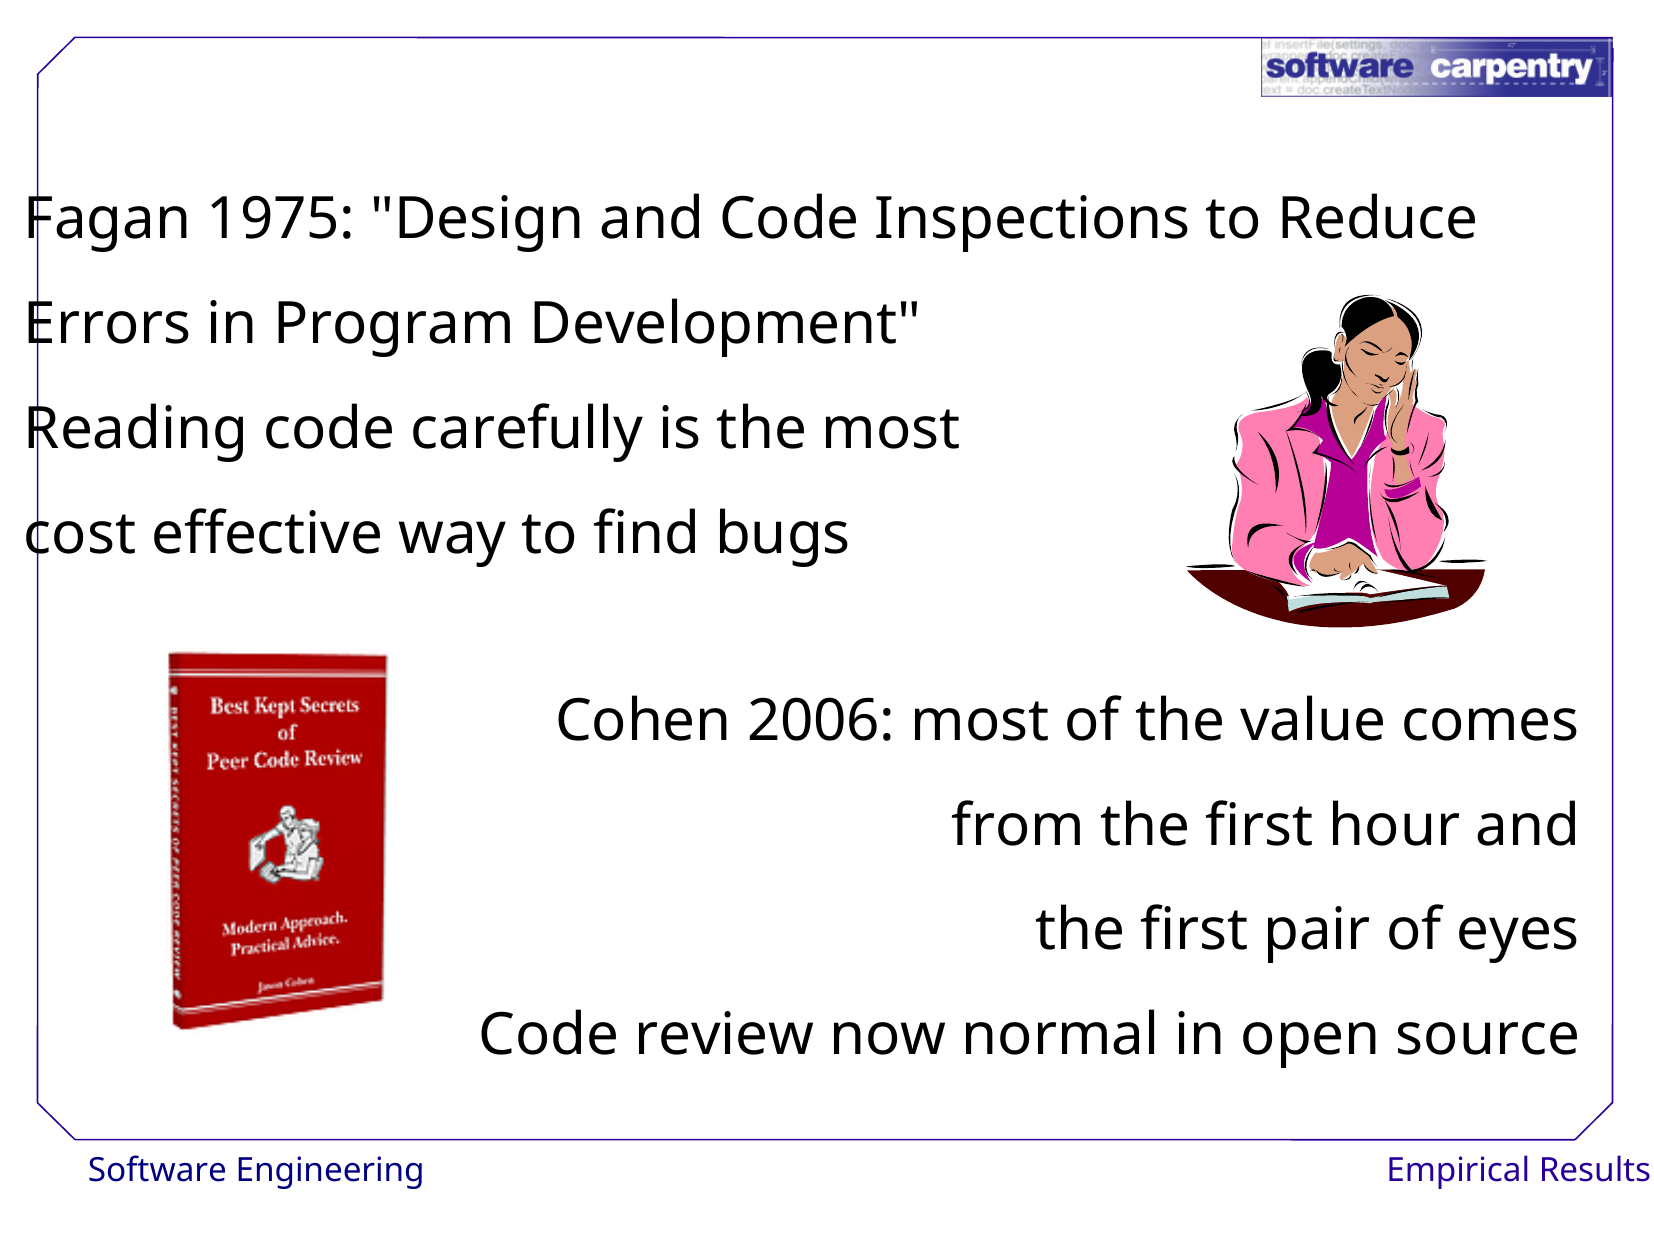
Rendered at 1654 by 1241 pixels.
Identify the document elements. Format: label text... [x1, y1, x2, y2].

picture [1185, 288, 1488, 668]
text_box Fagan 1975: "Design and Code Inspections to Reduce Errors in Program Development" Reading code carefully is the most cost effective way to find bugs [9, 137, 1644, 574]
picture [165, 648, 395, 1034]
picture [1261, 39, 1613, 97]
text_box Cohen 2006: most of the value comes from the first hour and the first pair of eyes Code review now normal in open source [313, 638, 1595, 1075]
